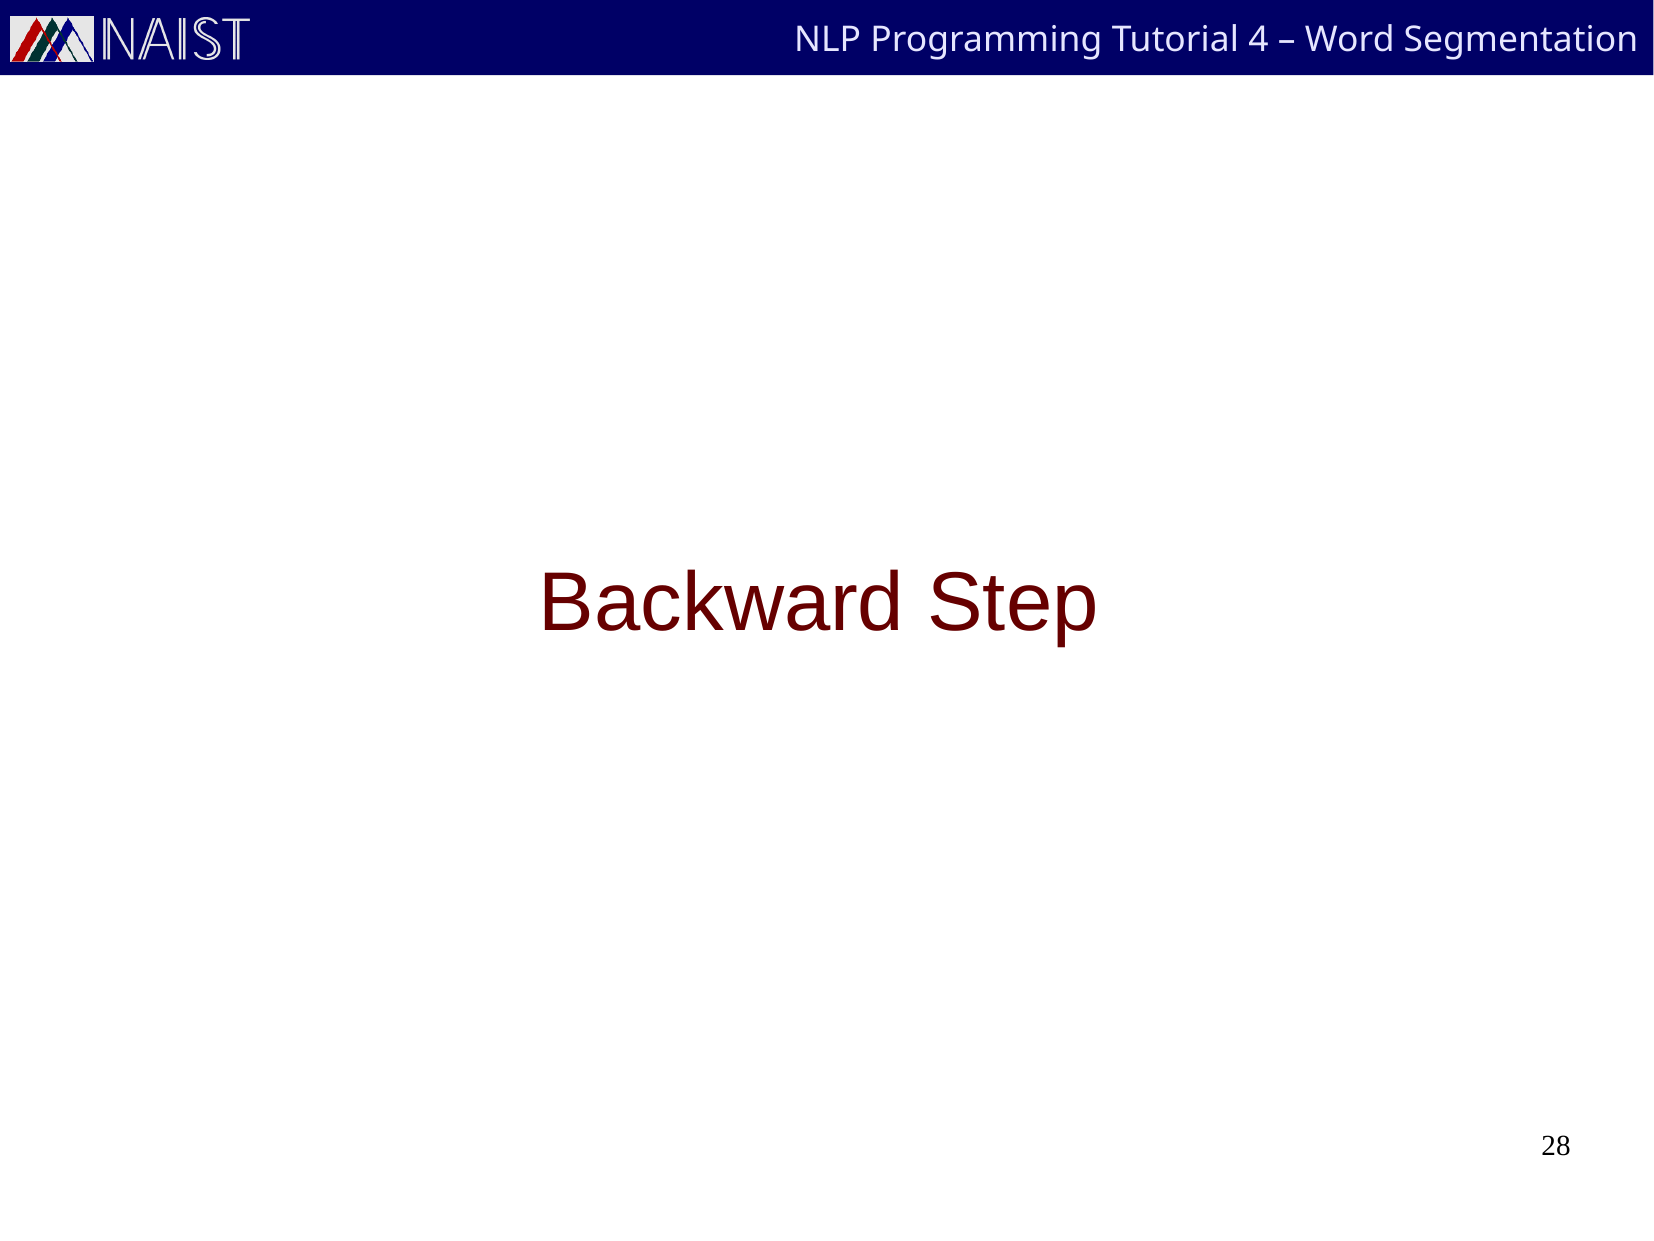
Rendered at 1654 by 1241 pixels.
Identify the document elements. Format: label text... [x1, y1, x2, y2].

picture [10, 16, 94, 62]
title Backward Step [75, 506, 1564, 698]
picture [102, 17, 251, 60]
